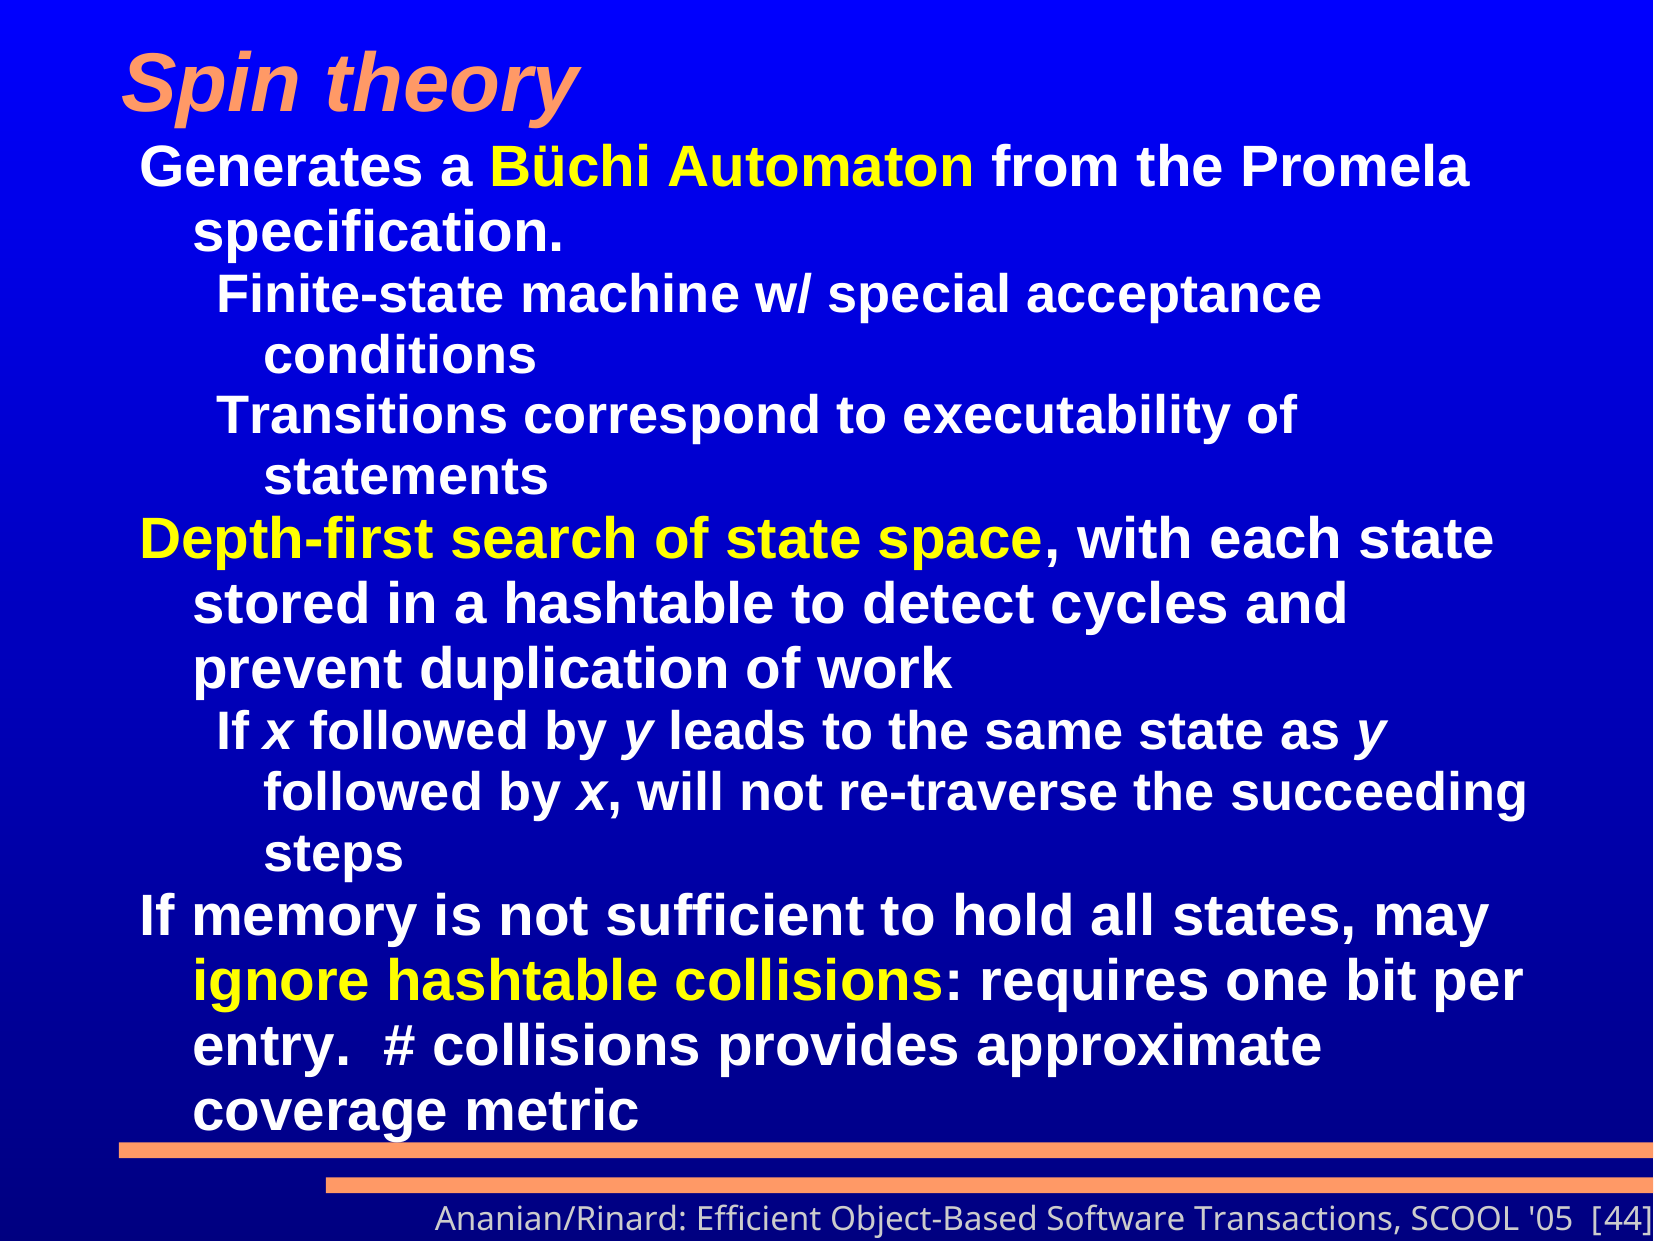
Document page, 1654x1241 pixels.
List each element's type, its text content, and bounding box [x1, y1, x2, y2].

title Spin theory [121, 26, 1534, 133]
list Generates a Büchi Automaton from the Promela specification. Finite-state machine w/ special acceptance conditions Transitions correspond to executability of statements Depth-first search of state space, with each state stored in a hashtable to detect cycles and prevent duplication of work If x followed by y leads to the same state as y followed by x, will not re-traverse the succeeding steps If memory is not sufficient to hold all states, may ignore hashtable collisions: requires one bit per entry. # collisions provides approximate coverage metric [121, 133, 1561, 1143]
